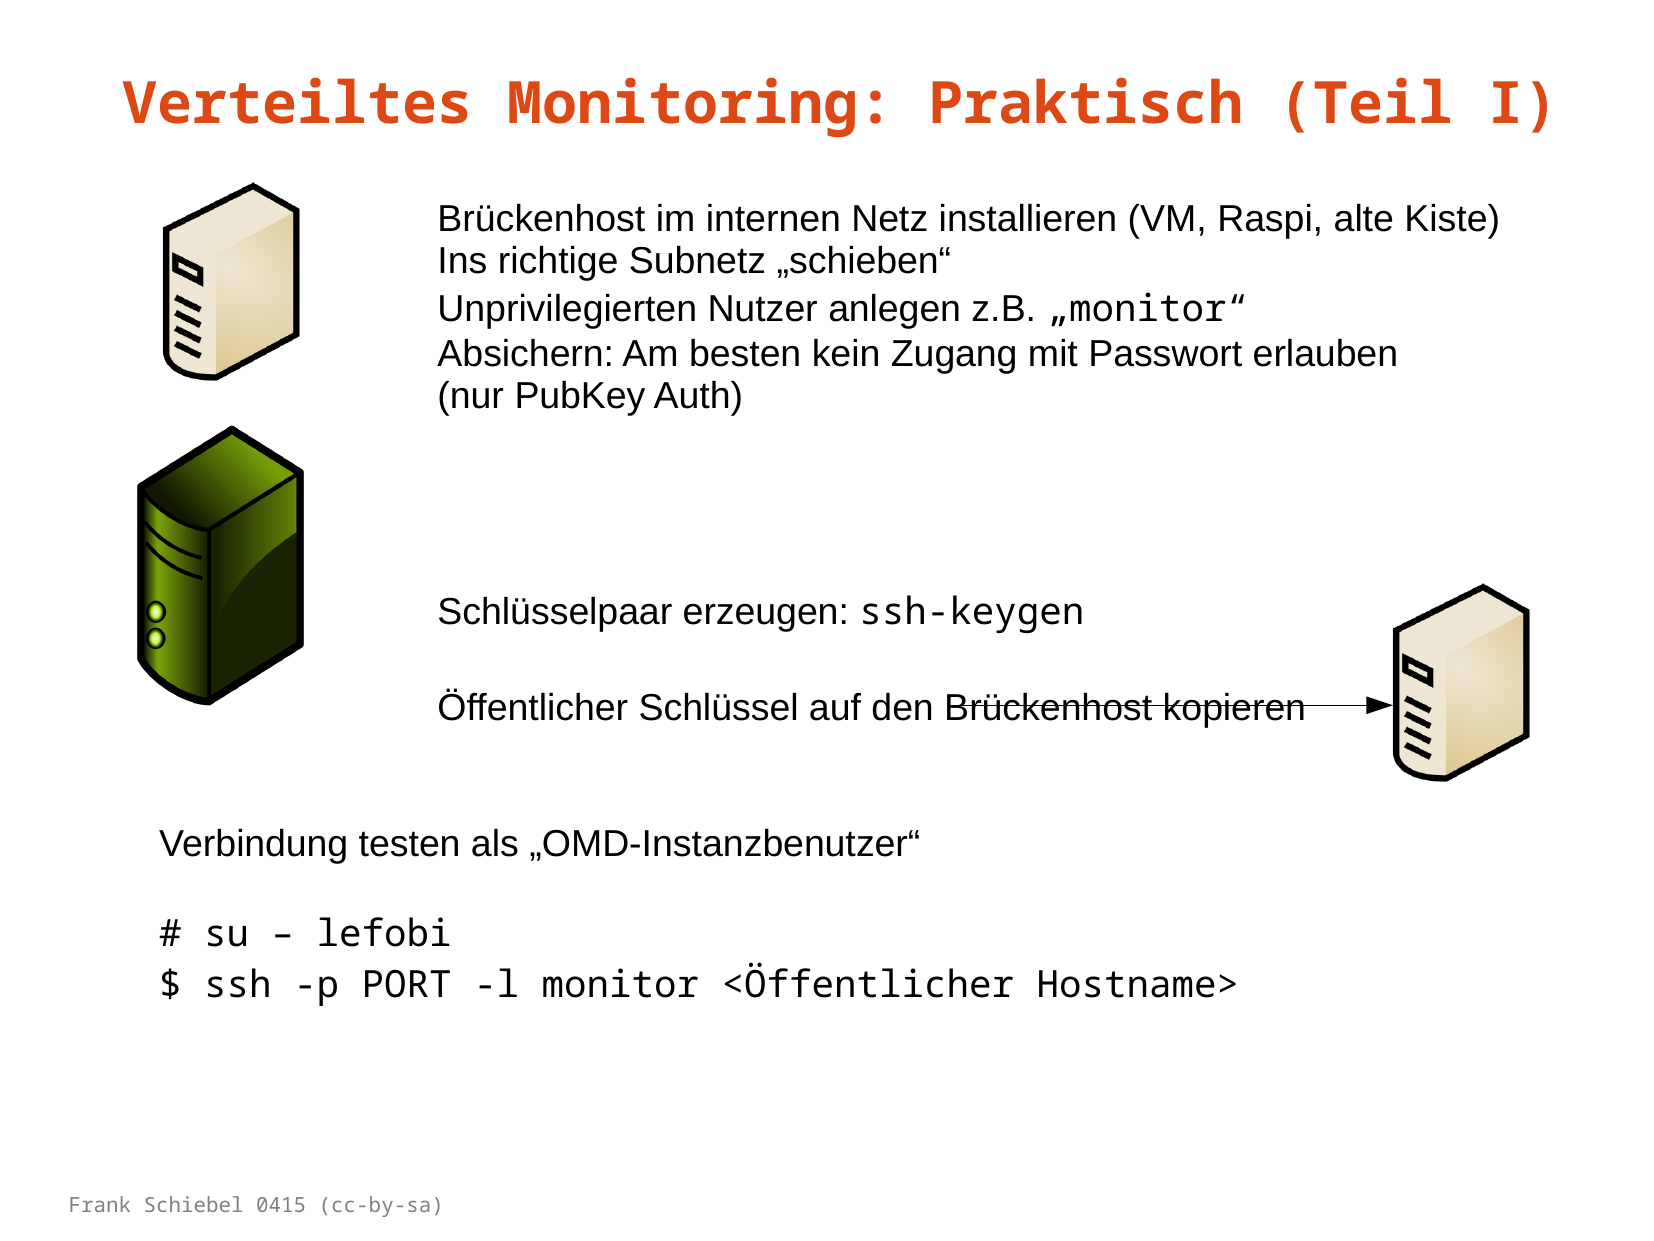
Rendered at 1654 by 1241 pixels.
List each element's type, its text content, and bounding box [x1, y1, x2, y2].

text_box Verteiltes Monitoring: Praktisch (Teil I) [108, 54, 1635, 129]
text_box Verbindung testen als „OMD-Instanzbenutzer“ # su – lefobi $ ssh -p PORT -l monitor <Öffentlicher Hostname> [144, 815, 1074, 991]
picture [162, 182, 300, 381]
picture [1392, 583, 1530, 782]
picture [113, 400, 329, 731]
text_box Brückenhost im internen Netz installieren (VM, Raspi, alte Kiste) Ins richtige Subnetz „schieben“ Unprivilegierten Nutzer anlegen z.B. „monitor“ Absichern: Am besten kein Zugang mit Passwort erlauben (nur PubKey Auth) Schlüsselpaar erzeugen: ssh-keygen Öffentlicher Schlüssel auf den Brückenhost kopieren [422, 190, 1516, 706]
